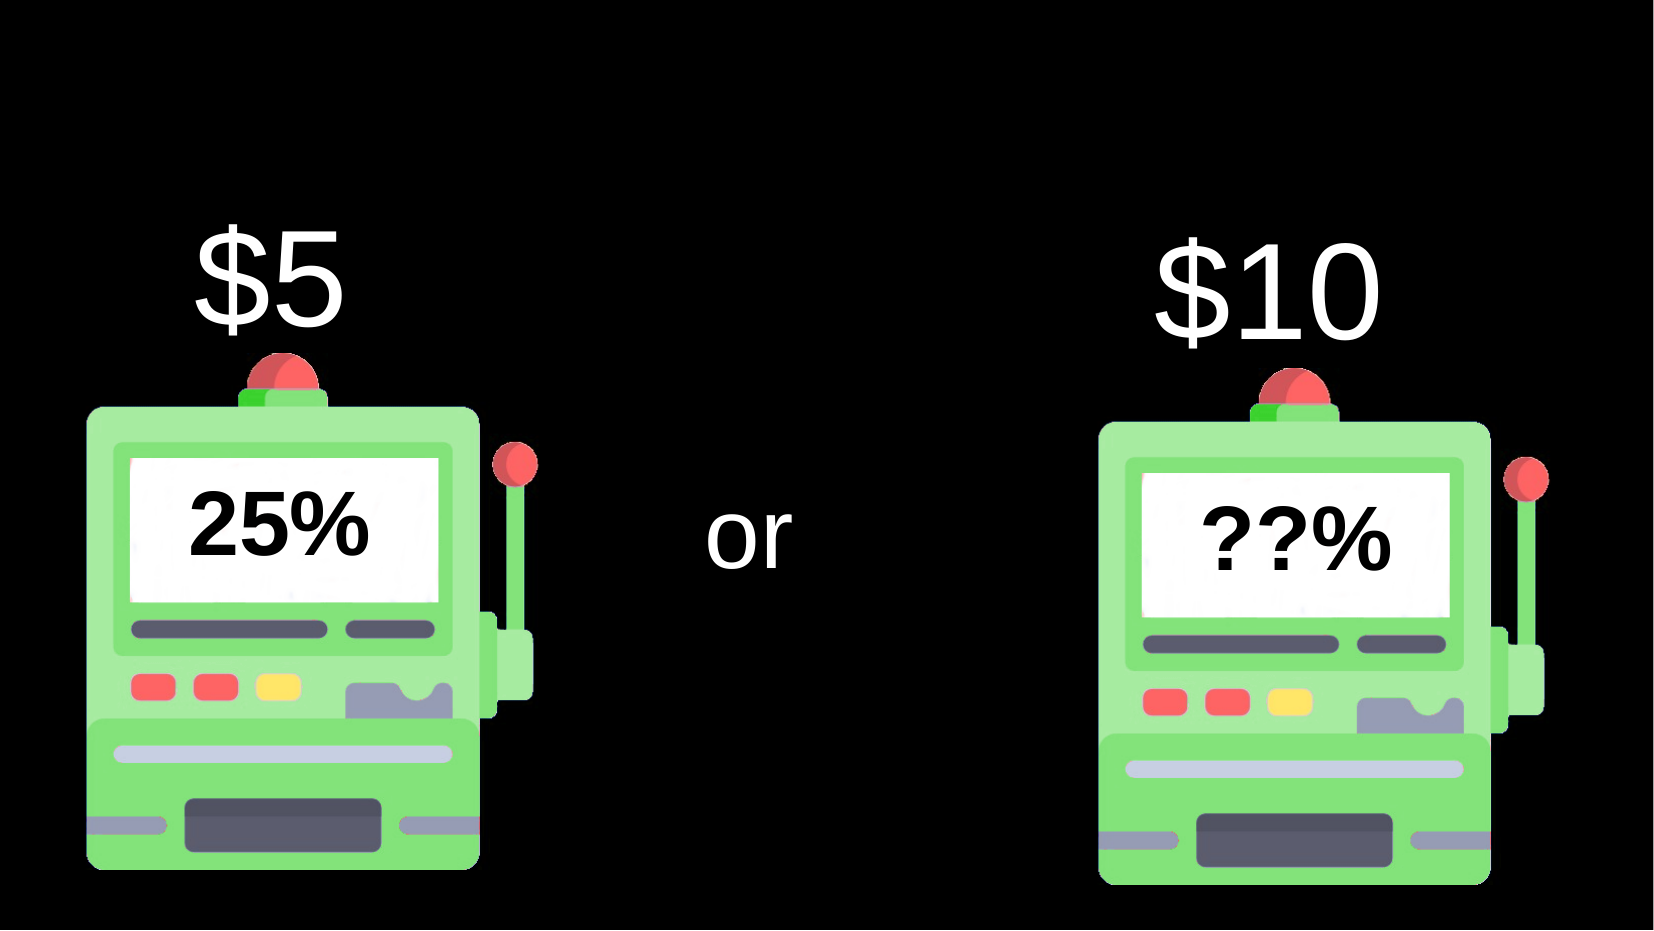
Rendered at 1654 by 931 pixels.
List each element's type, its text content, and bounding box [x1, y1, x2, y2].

text_box ??% [1185, 481, 1411, 616]
text_box $10 [1140, 207, 1426, 481]
text_box or [690, 471, 916, 601]
text_box 25% [173, 465, 399, 601]
text_box $5 [180, 195, 436, 339]
picture [1065, 368, 1582, 886]
picture [53, 353, 571, 871]
